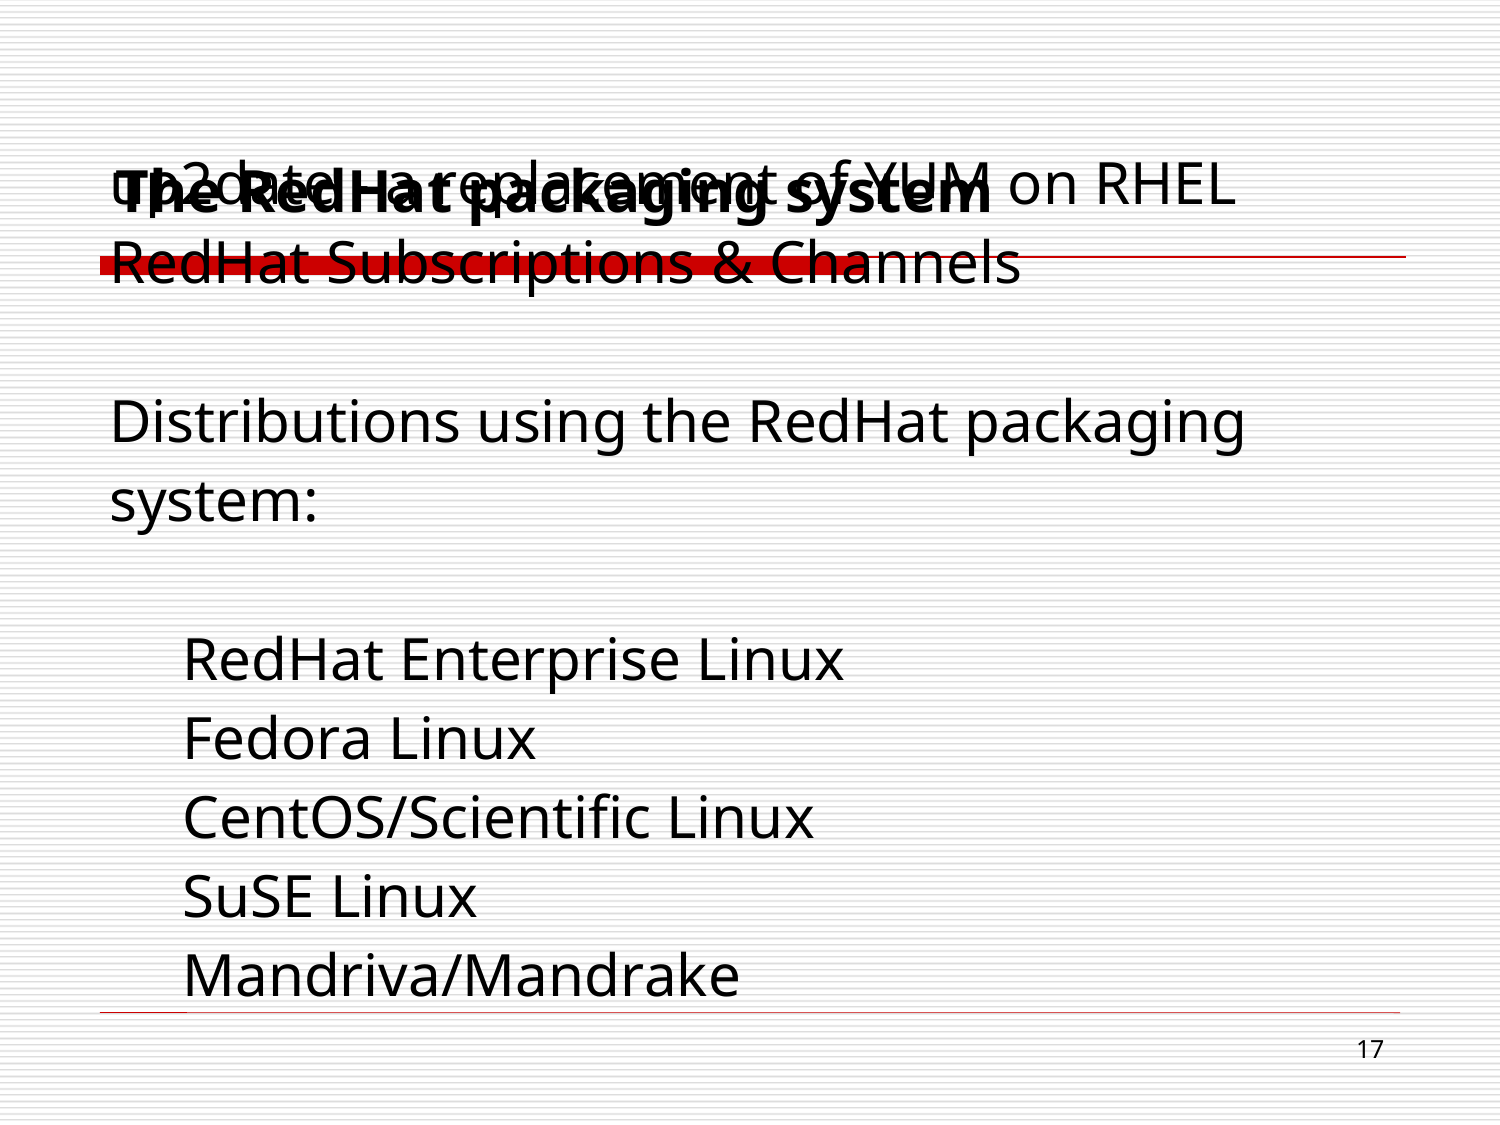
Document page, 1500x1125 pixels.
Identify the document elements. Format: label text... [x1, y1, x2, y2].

title The RedHat packaging system [100, 94, 1376, 238]
picture [0, 0, 1500, 1125]
text_box up2date - a replacement of YUM on RHEL RedHat Subscriptions & Channels Distributions using the RedHat packaging system: RedHat Enterprise Linux Fedora Linux CentOS/Scientific Linux SuSE Linux Mandriva/Mandrake [94, 259, 1477, 1022]
